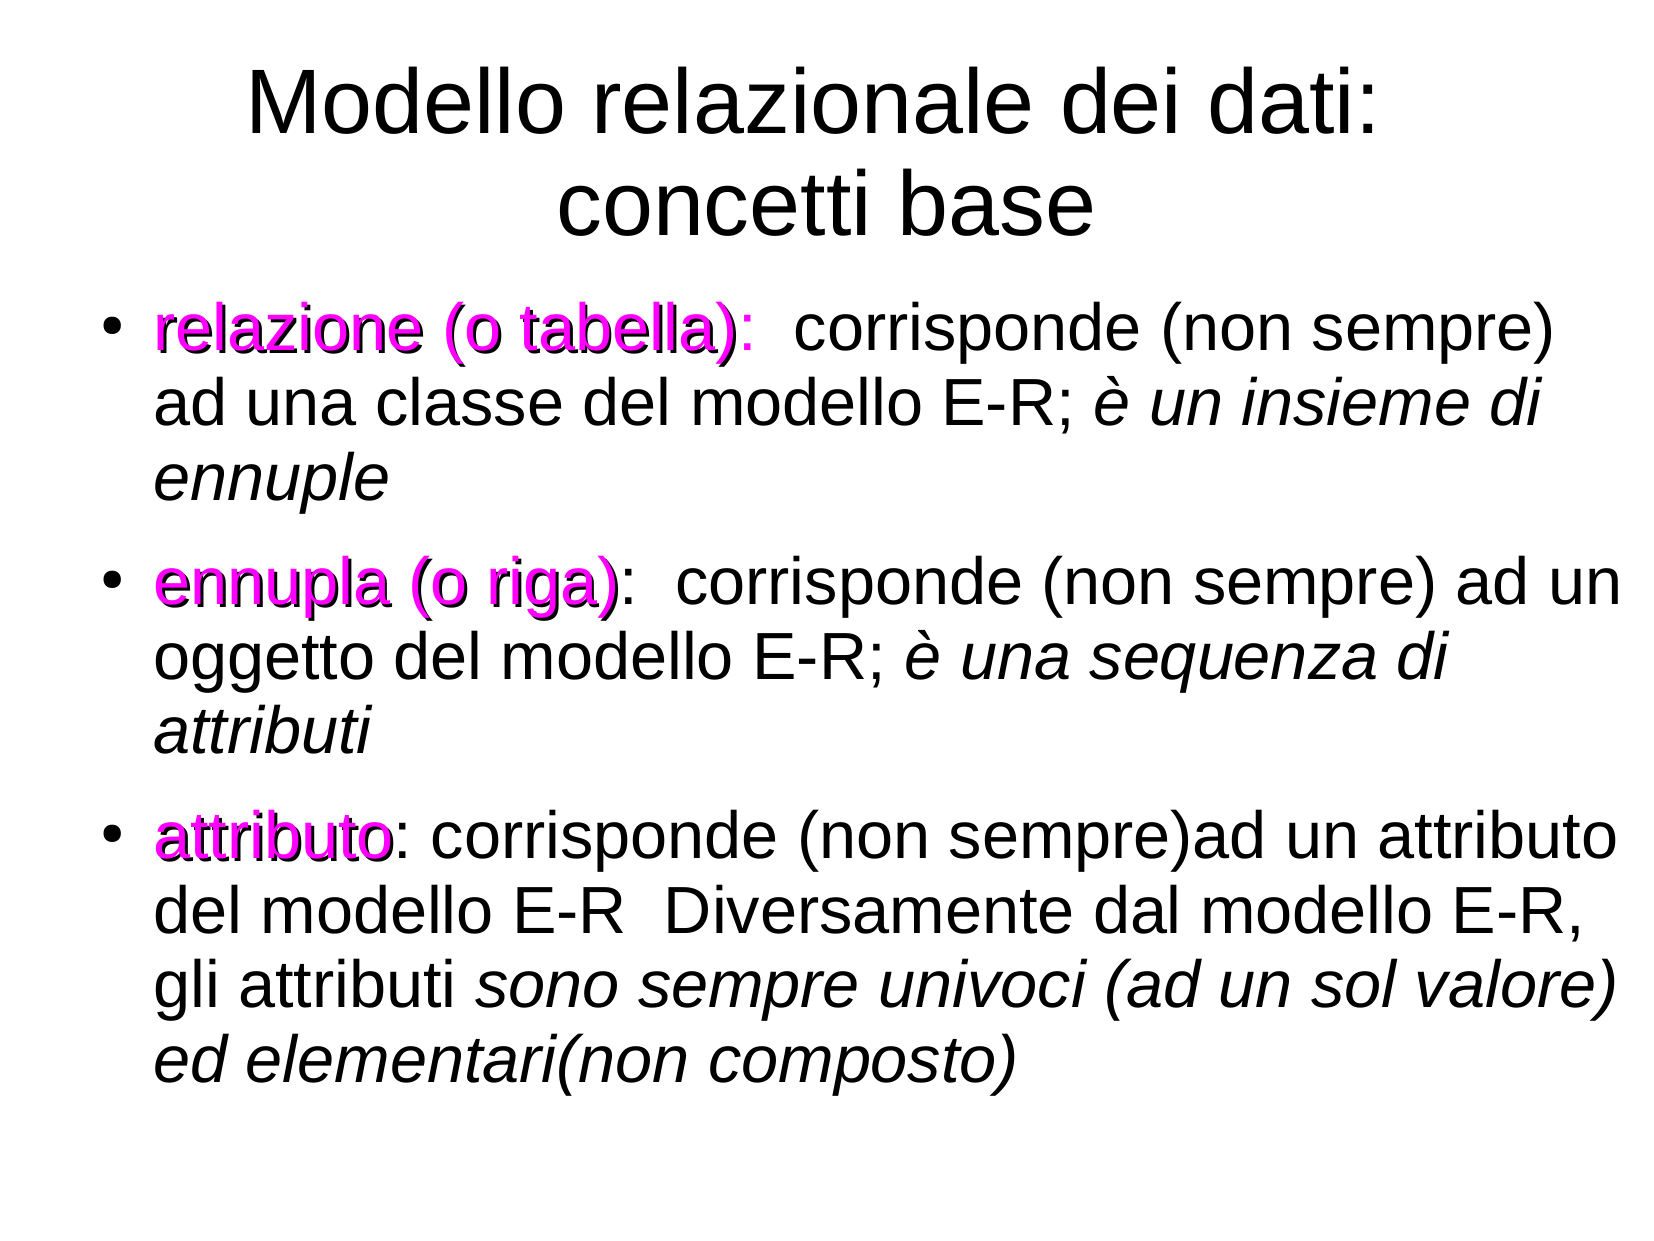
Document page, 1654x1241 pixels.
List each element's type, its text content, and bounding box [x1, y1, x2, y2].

title Modello relazionale dei dati: concetti base [82, 49, 1571, 257]
list relazione (o tabella): corrisponde (non sempre) ad una classe del modello E-R; è un insieme di ennuple ennupla (o riga): corrisponde (non sempre) ad un oggetto del modello E-R; è una sequenza di attributi attributo: corrisponde (non sempre)ad un attributo del modello E-R Diversamente dal modello E-R, gli attributi sono sempre univoci (ad un sol valore) ed elementari(non composto) [82, 290, 1630, 1182]
